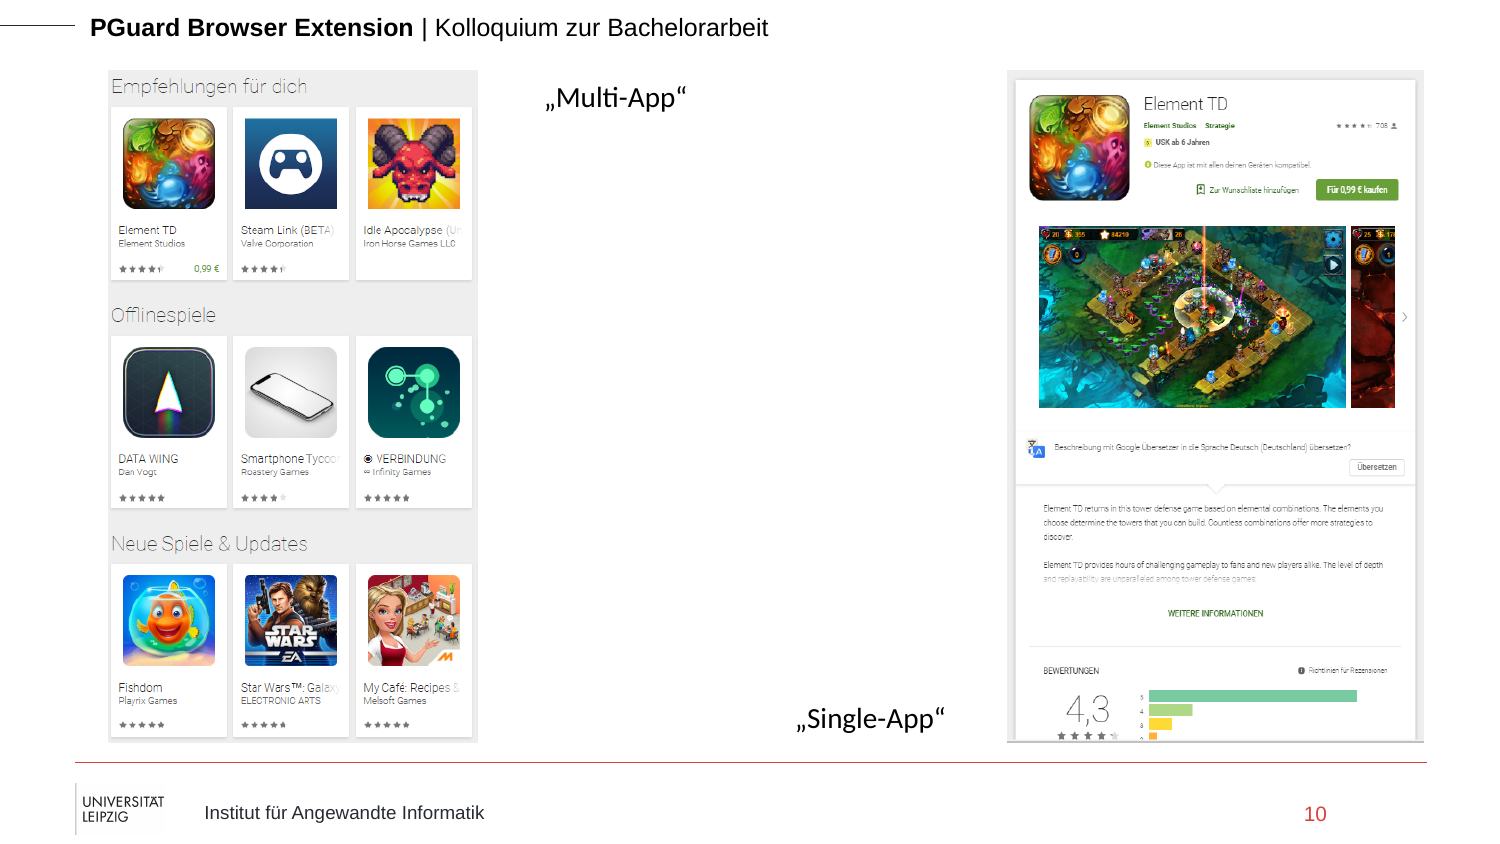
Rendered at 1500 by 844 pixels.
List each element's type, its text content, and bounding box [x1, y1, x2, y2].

text_box „Single-App“ [779, 692, 963, 743]
text_box „Multi-App“ [528, 70, 705, 122]
picture [1007, 70, 1424, 743]
picture [108, 70, 478, 743]
text_box [1303, 800, 1426, 834]
